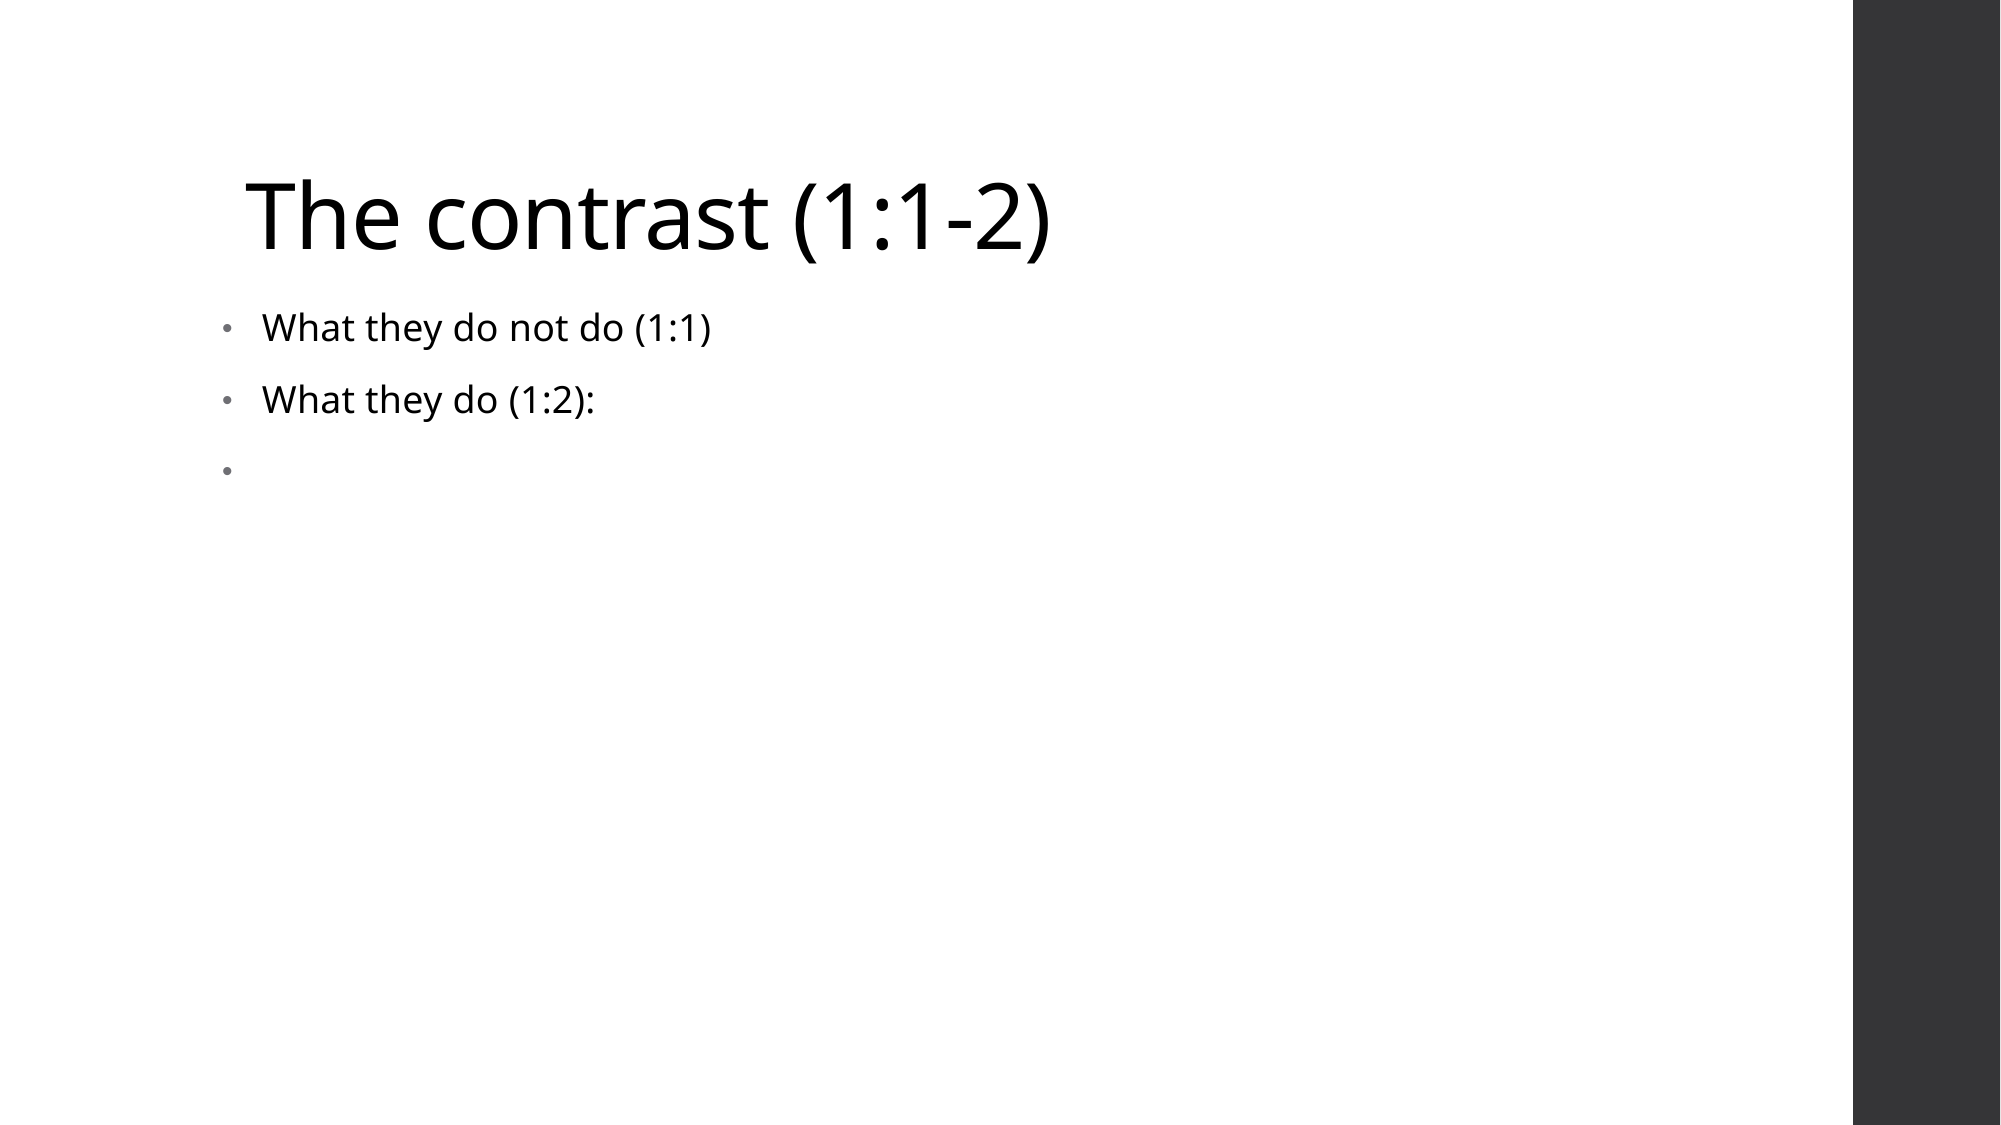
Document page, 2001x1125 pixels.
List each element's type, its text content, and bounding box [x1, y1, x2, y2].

list What they do not do (1:1) What they do (1:2): [206, 299, 1617, 1014]
title The contrast (1:1-2) [206, 60, 1797, 278]
